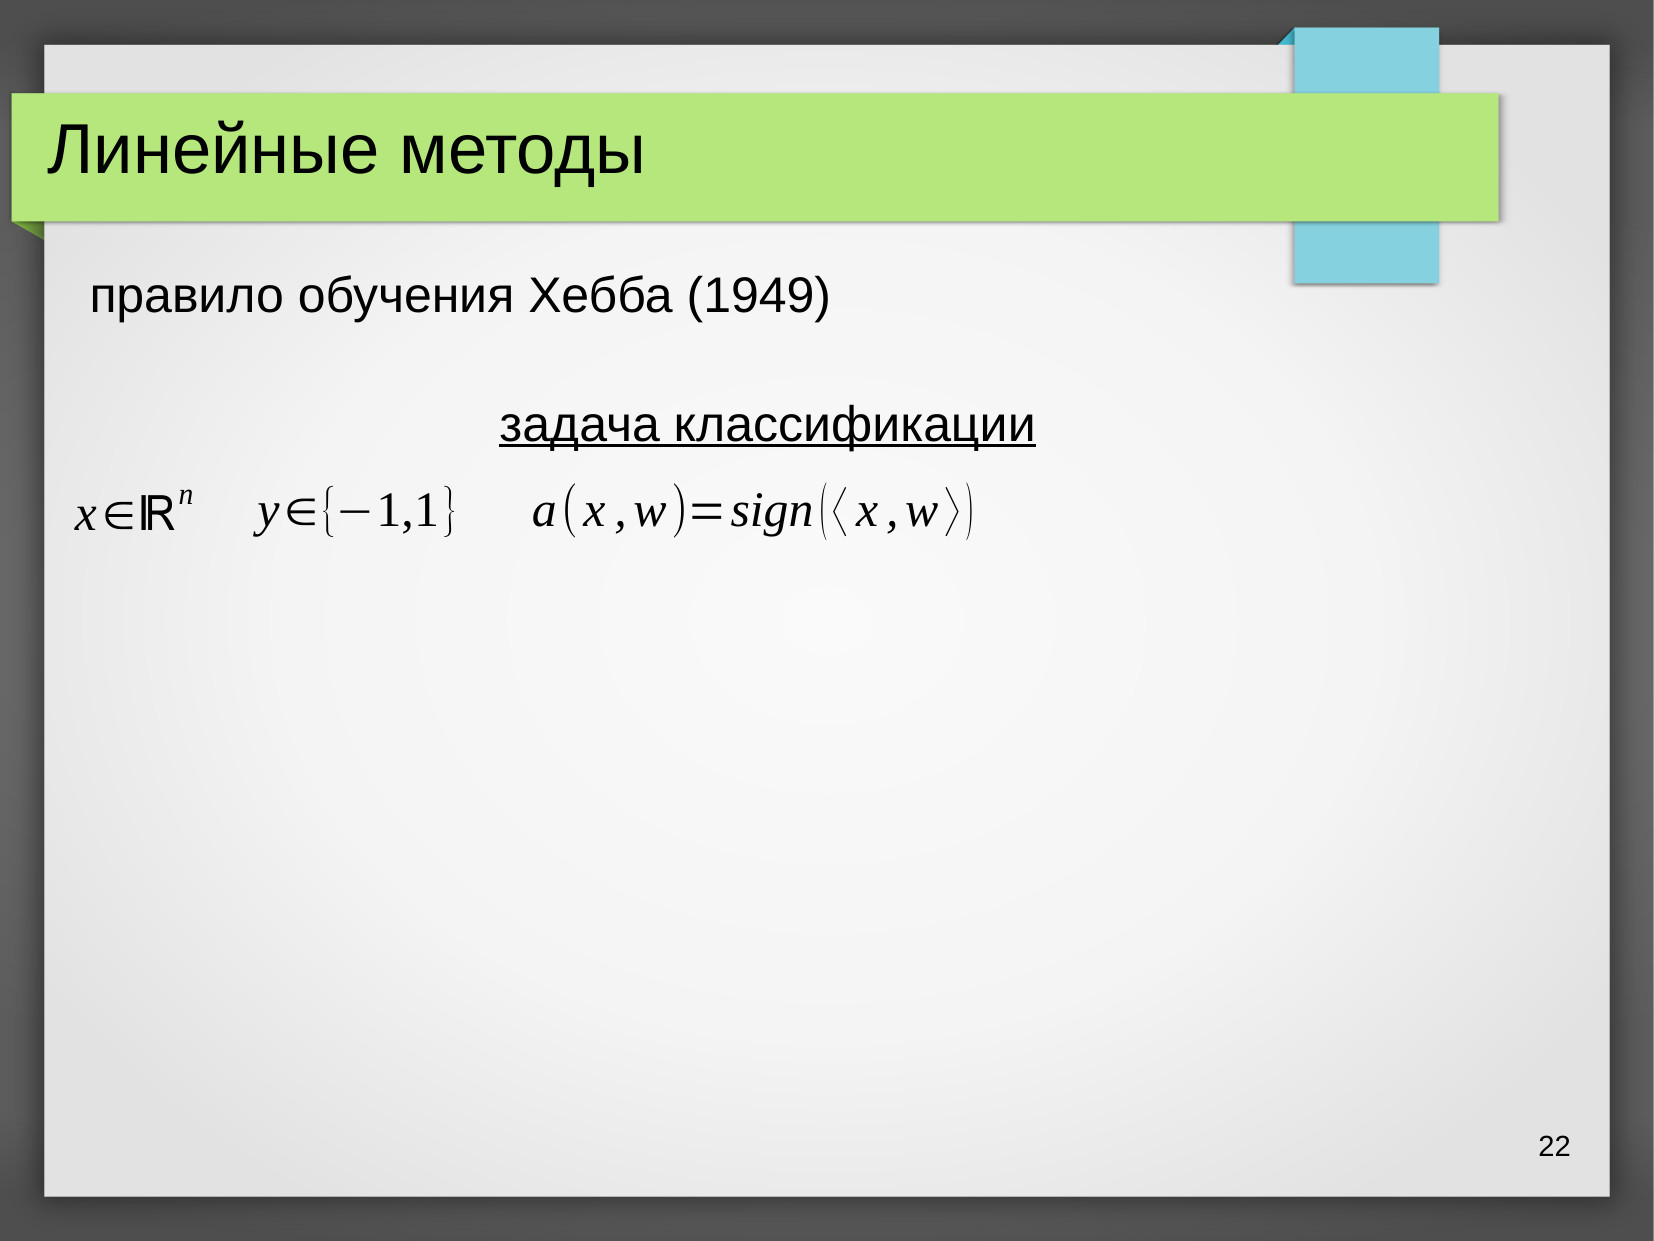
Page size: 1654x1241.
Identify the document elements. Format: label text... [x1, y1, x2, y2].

chart [65, 484, 200, 547]
text_box задача классификации [496, 386, 1040, 461]
chart [248, 484, 468, 543]
chart [525, 479, 981, 544]
picture [0, 0, 1654, 1241]
title Линейные методы [47, 109, 1501, 189]
text_box правило обучения Хебба (1949) [47, 248, 875, 343]
